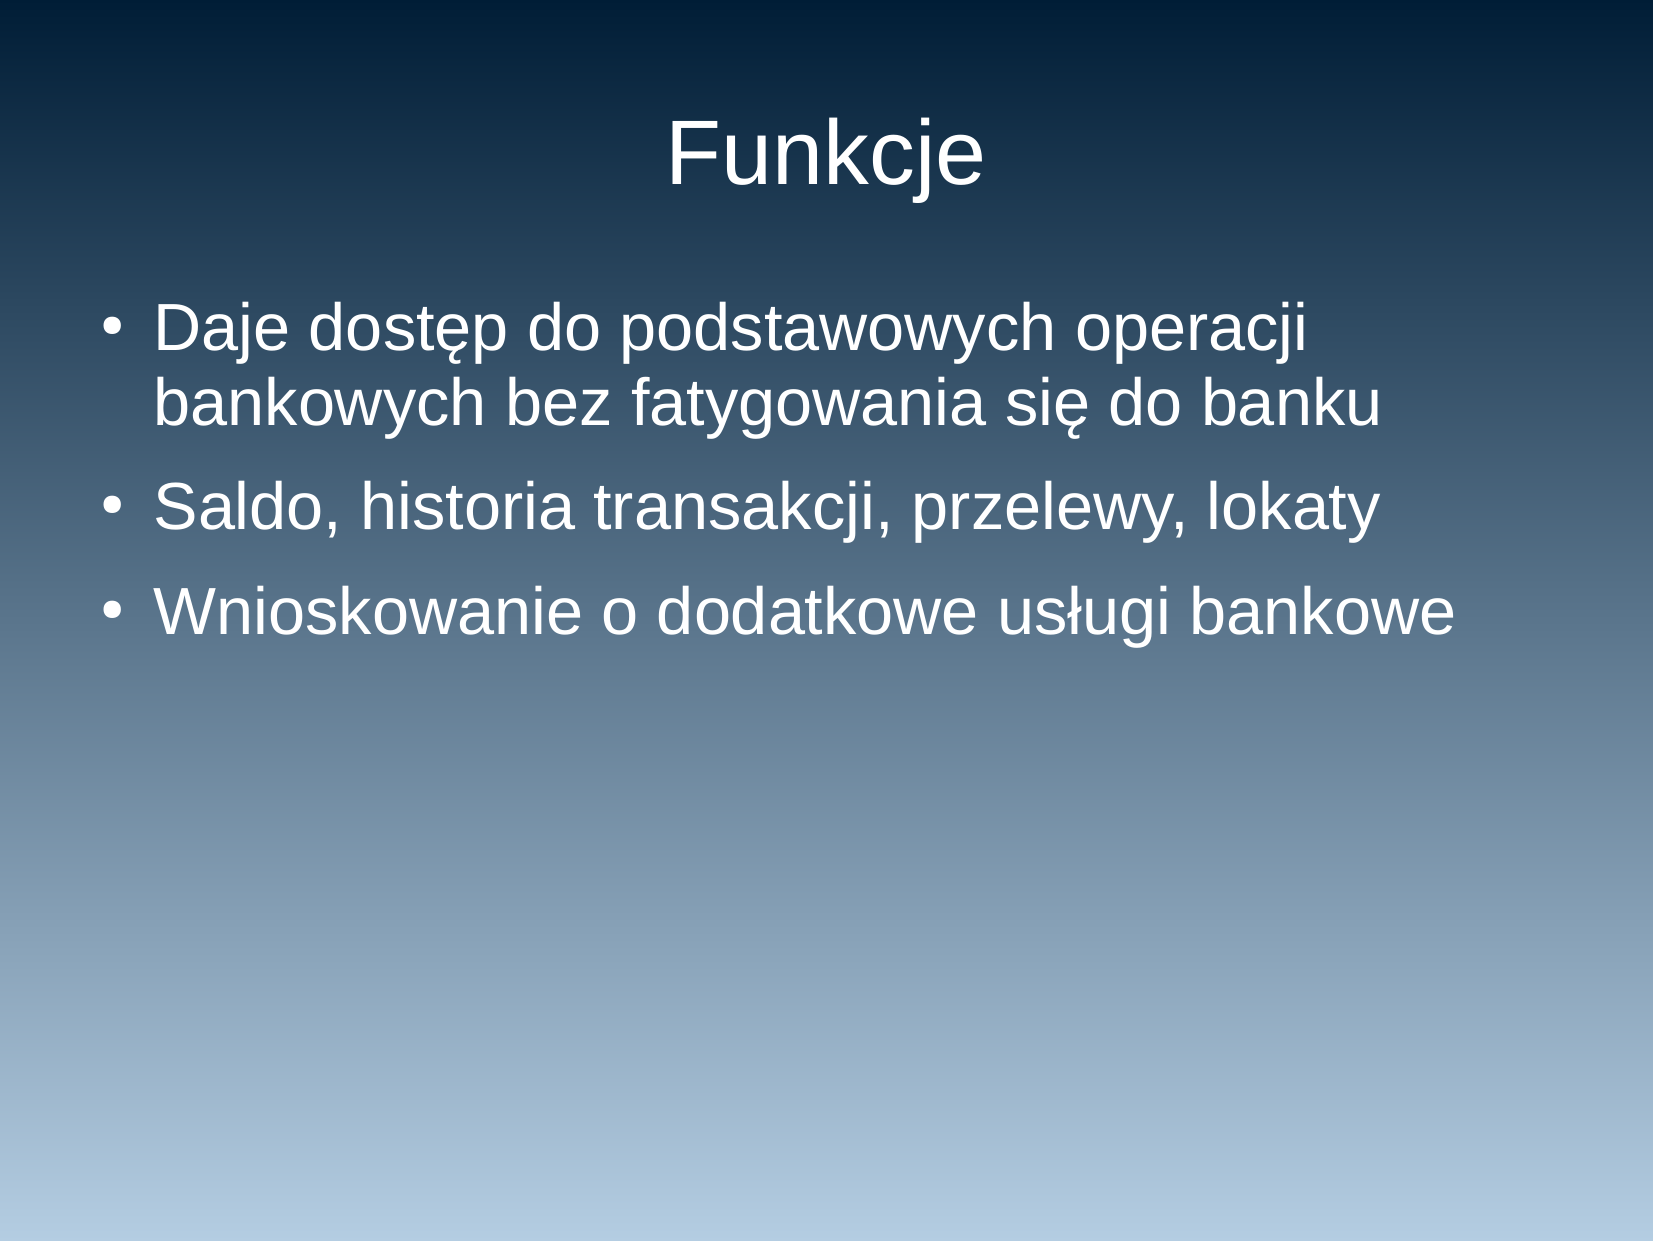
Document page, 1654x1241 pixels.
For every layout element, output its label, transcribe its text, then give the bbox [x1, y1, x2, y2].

title Funkcje [82, 49, 1571, 257]
list Daje dostęp do podstawowych operacji bankowych bez fatygowania się do banku Saldo, historia transakcji, przelewy, lokaty Wnioskowanie o dodatkowe usługi bankowe [82, 290, 1571, 1109]
